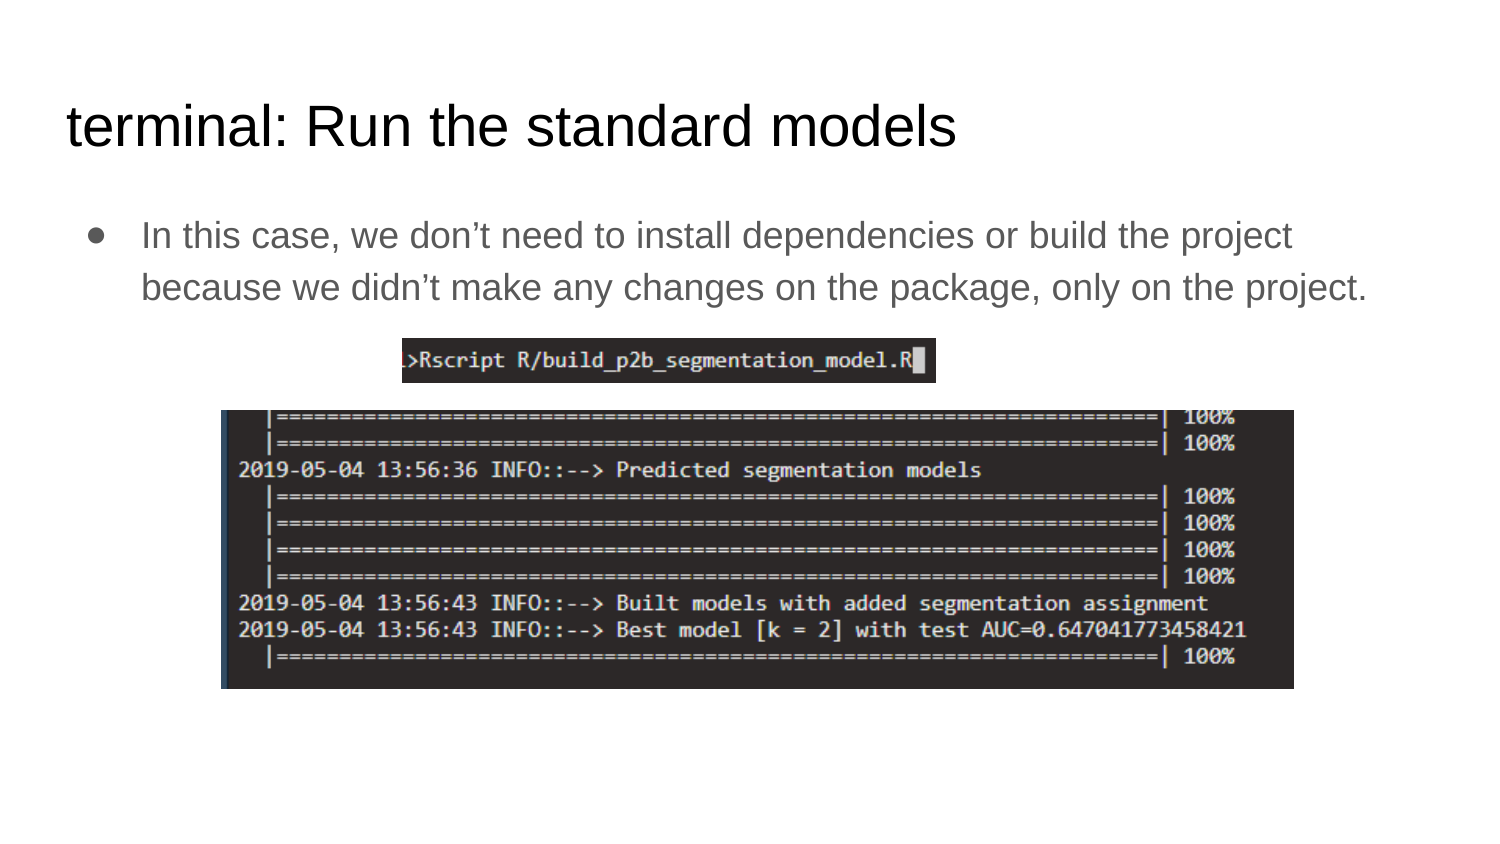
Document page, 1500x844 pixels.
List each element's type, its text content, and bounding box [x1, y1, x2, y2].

picture [402, 338, 936, 383]
picture [221, 410, 1294, 689]
list In this case, we don’t need to install dependencies or build the project because we didn’t make any changes on the package, only on the project. [51, 189, 1449, 750]
title terminal: Run the standard models [51, 72, 1449, 167]
